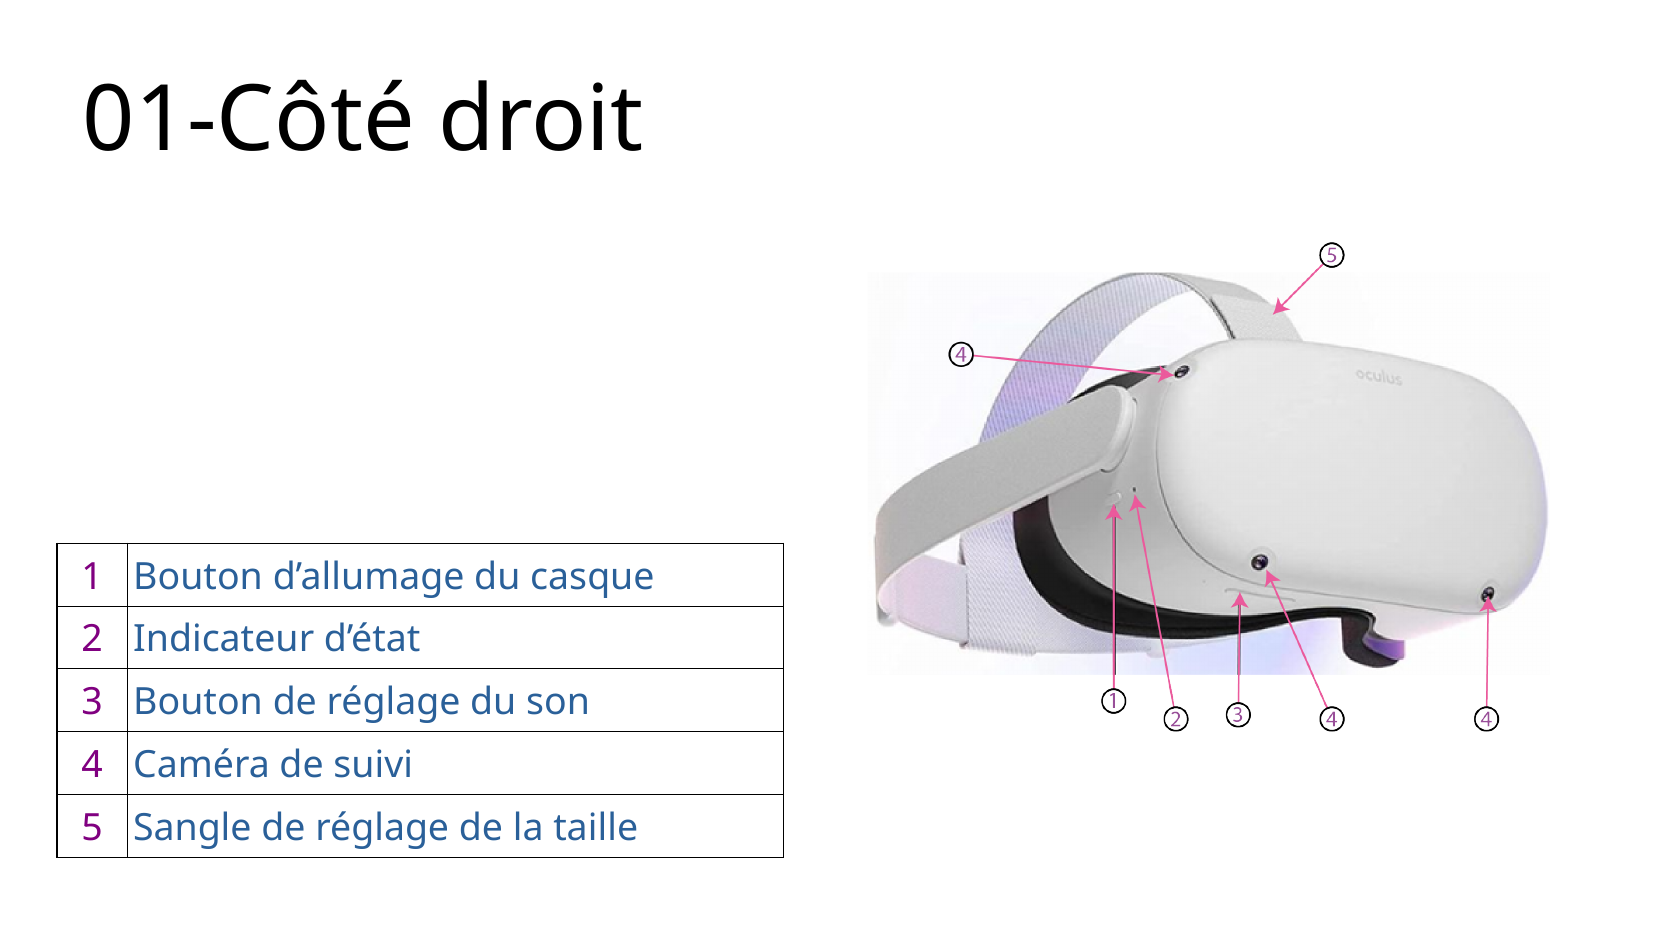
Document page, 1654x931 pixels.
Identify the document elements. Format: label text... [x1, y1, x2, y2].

table_header 1 [58, 544, 127, 606]
table_cell Caméra de suivi [128, 732, 783, 794]
picture [867, 242, 1550, 733]
title 01-Côté droit [82, 37, 1571, 193]
table_header Bouton d’allumage du casque [128, 544, 783, 606]
table_cell Bouton de réglage du son [128, 669, 783, 731]
table_cell 2 [58, 607, 127, 668]
table_cell 5 [58, 795, 127, 857]
table_cell 3 [58, 669, 127, 731]
table_cell Indicateur d’état [128, 607, 783, 668]
table_cell 4 [58, 732, 127, 794]
table_cell Sangle de réglage de la taille [128, 795, 783, 857]
